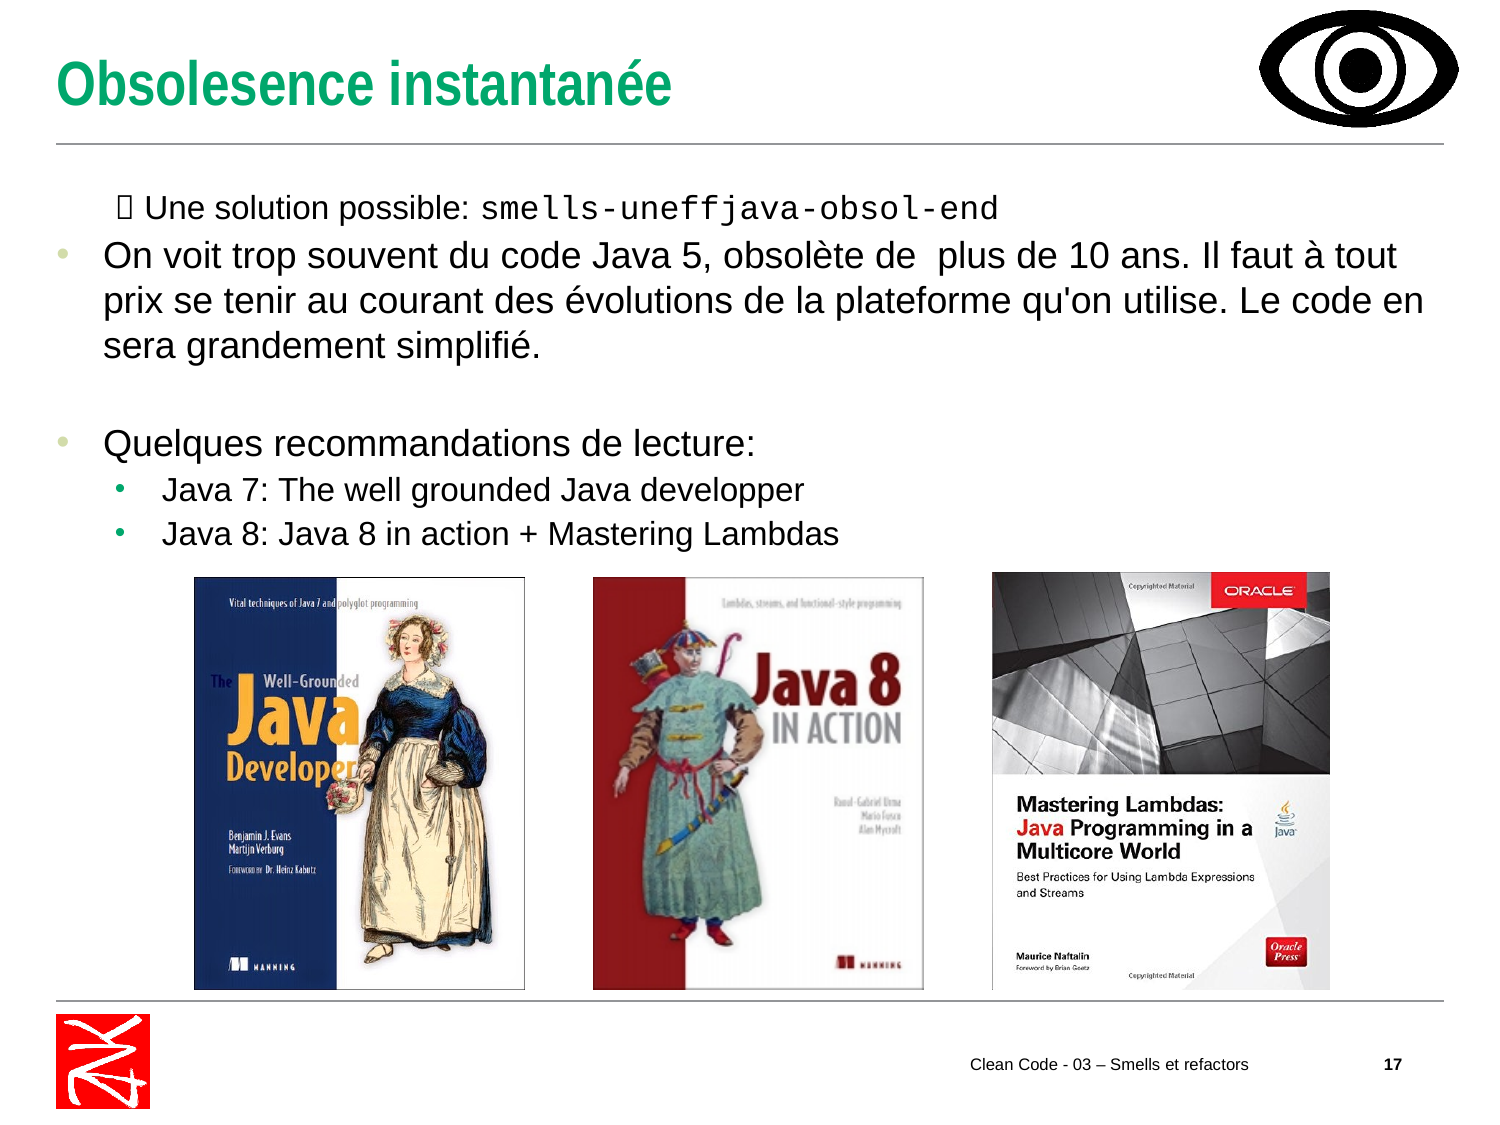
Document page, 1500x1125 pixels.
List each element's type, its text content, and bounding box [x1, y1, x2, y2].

picture [992, 572, 1330, 990]
picture [1247, 0, 1473, 193]
slide_number <number> [1372, 1049, 1403, 1079]
list  Une solution possible: smells-uneffjava-obsol-end On voit trop souvent du code Java 5, obsolète de plus de 10 ans. Il faut à tout prix se tenir au courant des évolutions de la plateforme qu'on utilise. Le code en sera grandement simplifié. Quelques recommandations de lecture: Java 7: The well grounded Java developper Java 8: Java 8 in action + Mastering Lambdas [56, 186, 1444, 972]
picture [194, 577, 525, 990]
title Obsolesence instantanée [56, 18, 1247, 142]
footer Clean Code - 03 – Smells et refactors [919, 1049, 1250, 1079]
picture [55, 1014, 151, 1109]
picture [593, 577, 924, 990]
